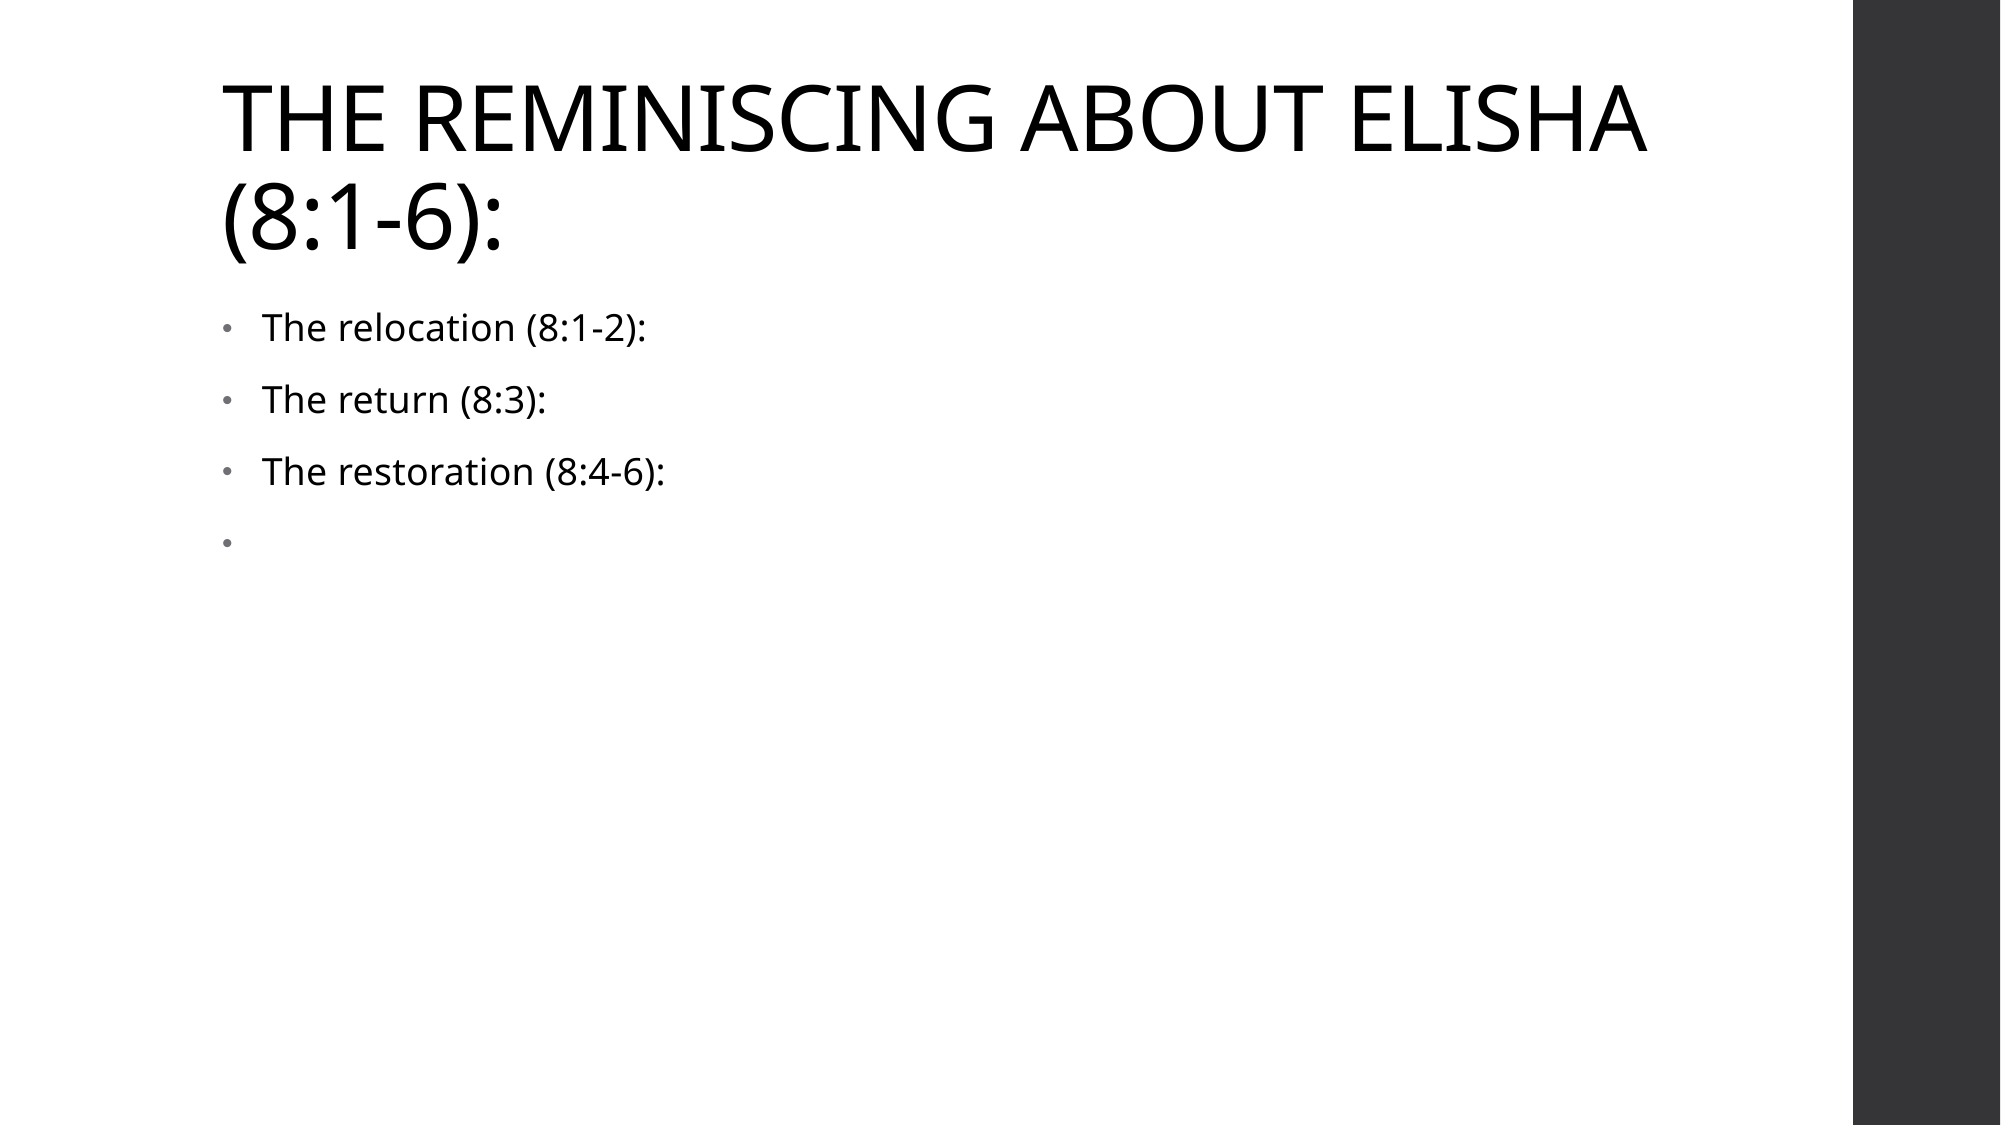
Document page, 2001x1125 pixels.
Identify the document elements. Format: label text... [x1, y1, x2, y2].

list The relocation (8:1-2): The return (8:3): The restoration (8:4-6): [206, 299, 1617, 1014]
title THE REMINISCING ABOUT ELISHA (8:1-6): [206, 60, 1797, 278]
